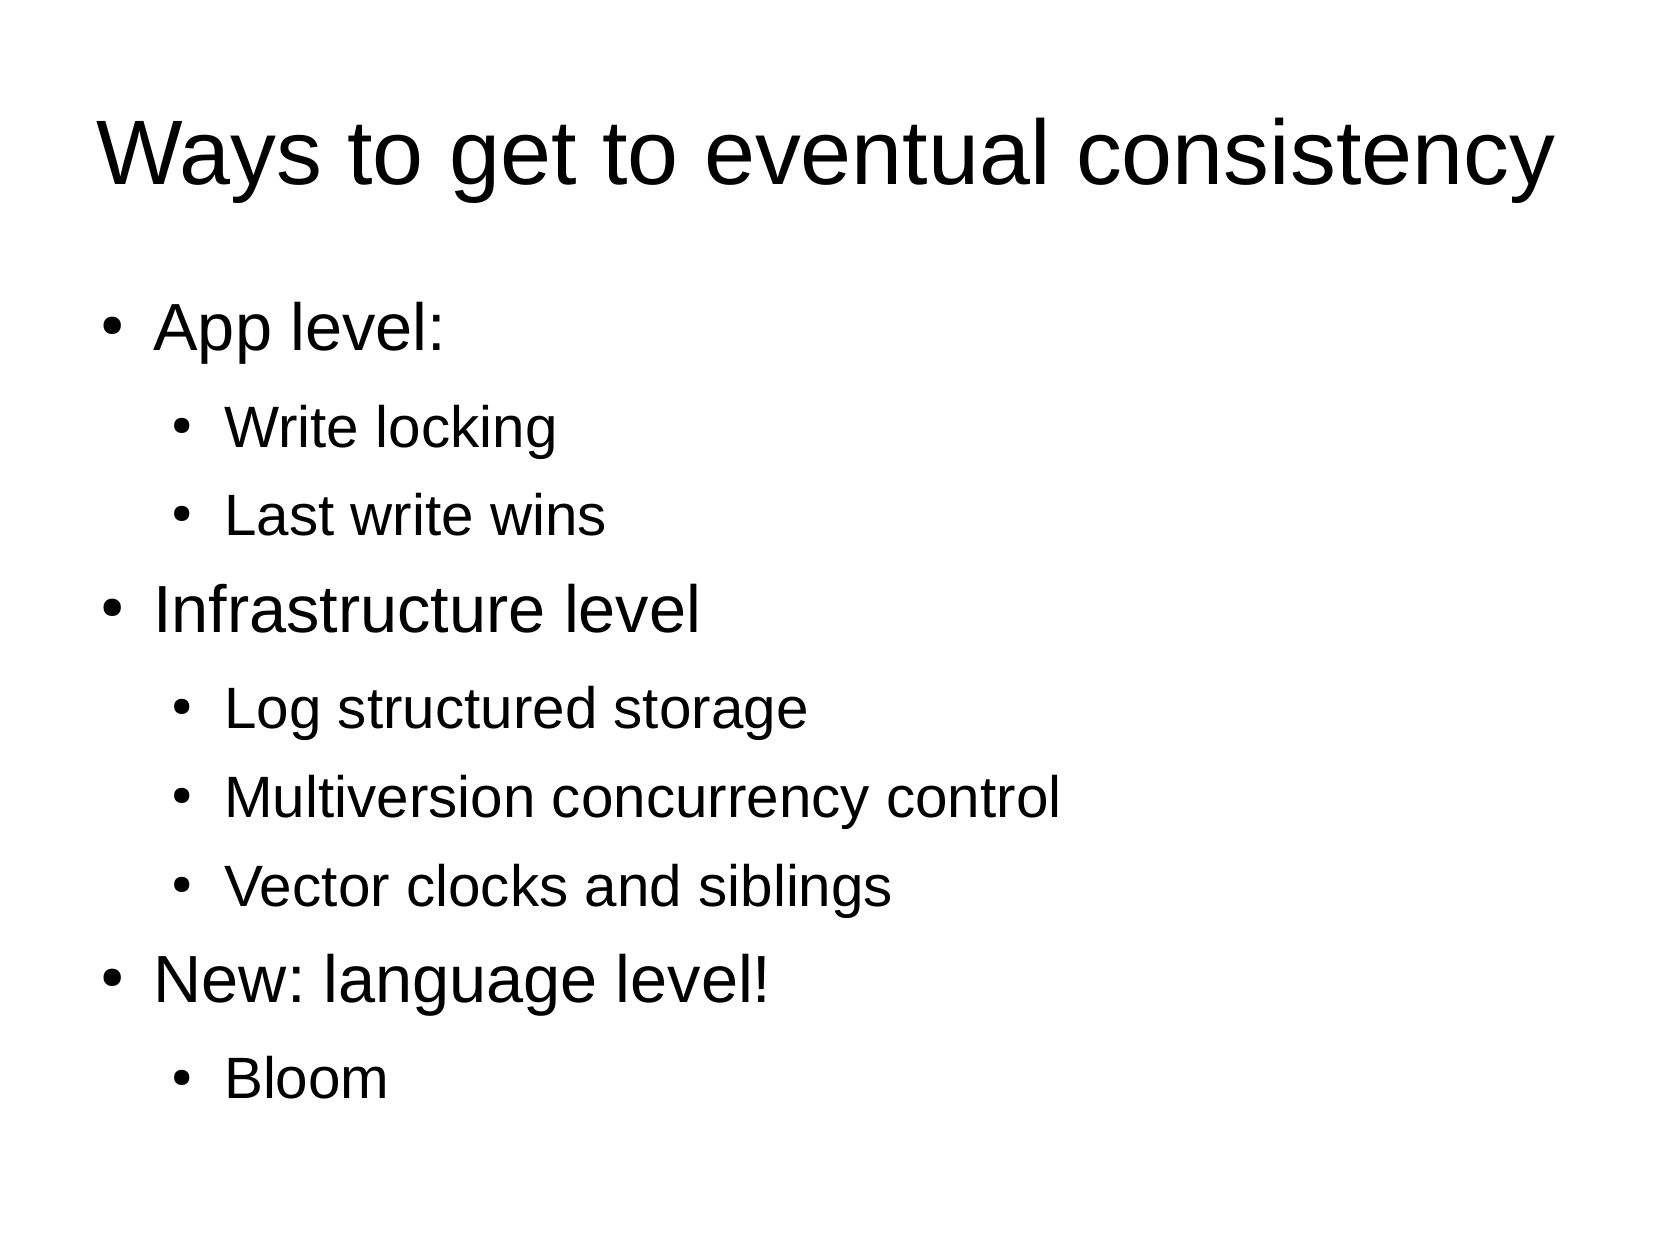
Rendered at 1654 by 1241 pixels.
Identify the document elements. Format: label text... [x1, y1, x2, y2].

list App level: Write locking Last write wins Infrastructure level Log structured storage Multiversion concurrency control Vector clocks and siblings New: language level! Bloom [82, 290, 1571, 1110]
title Ways to get to eventual consistency [82, 49, 1571, 257]
